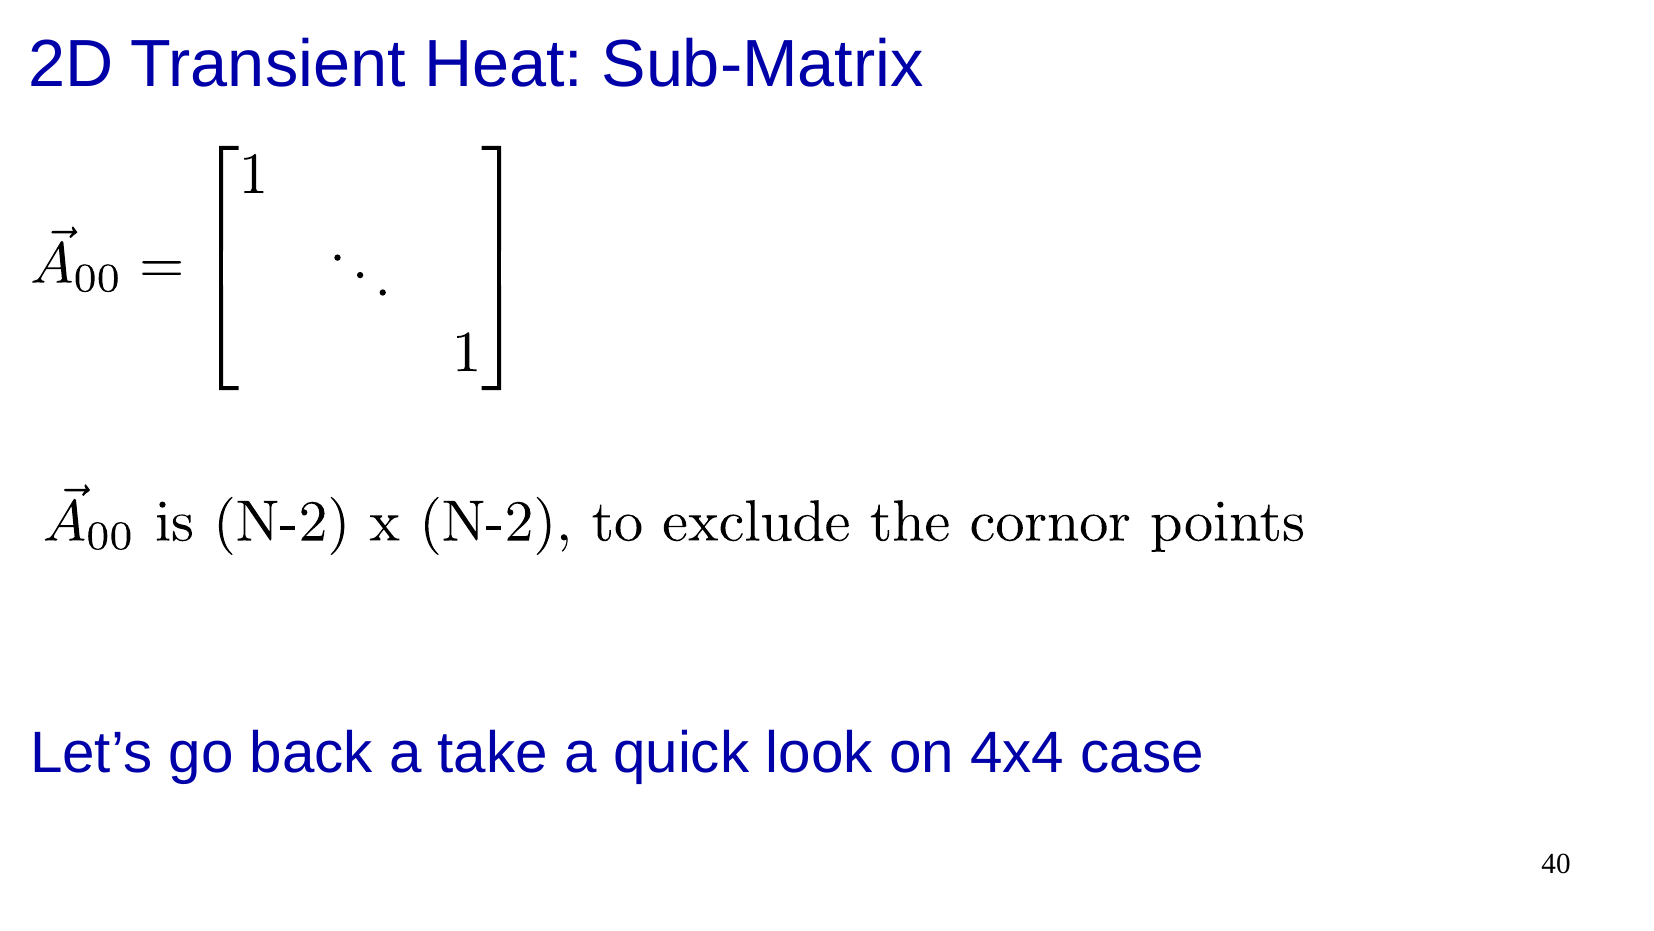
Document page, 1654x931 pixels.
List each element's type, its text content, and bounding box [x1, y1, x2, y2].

text_box [30, 145, 520, 391]
list Let’s go back a take a quick look on 4x4 case [30, 720, 1645, 916]
title 2D Transient Heat: Sub-Matrix [28, 21, 1626, 106]
text_box [42, 484, 1306, 556]
